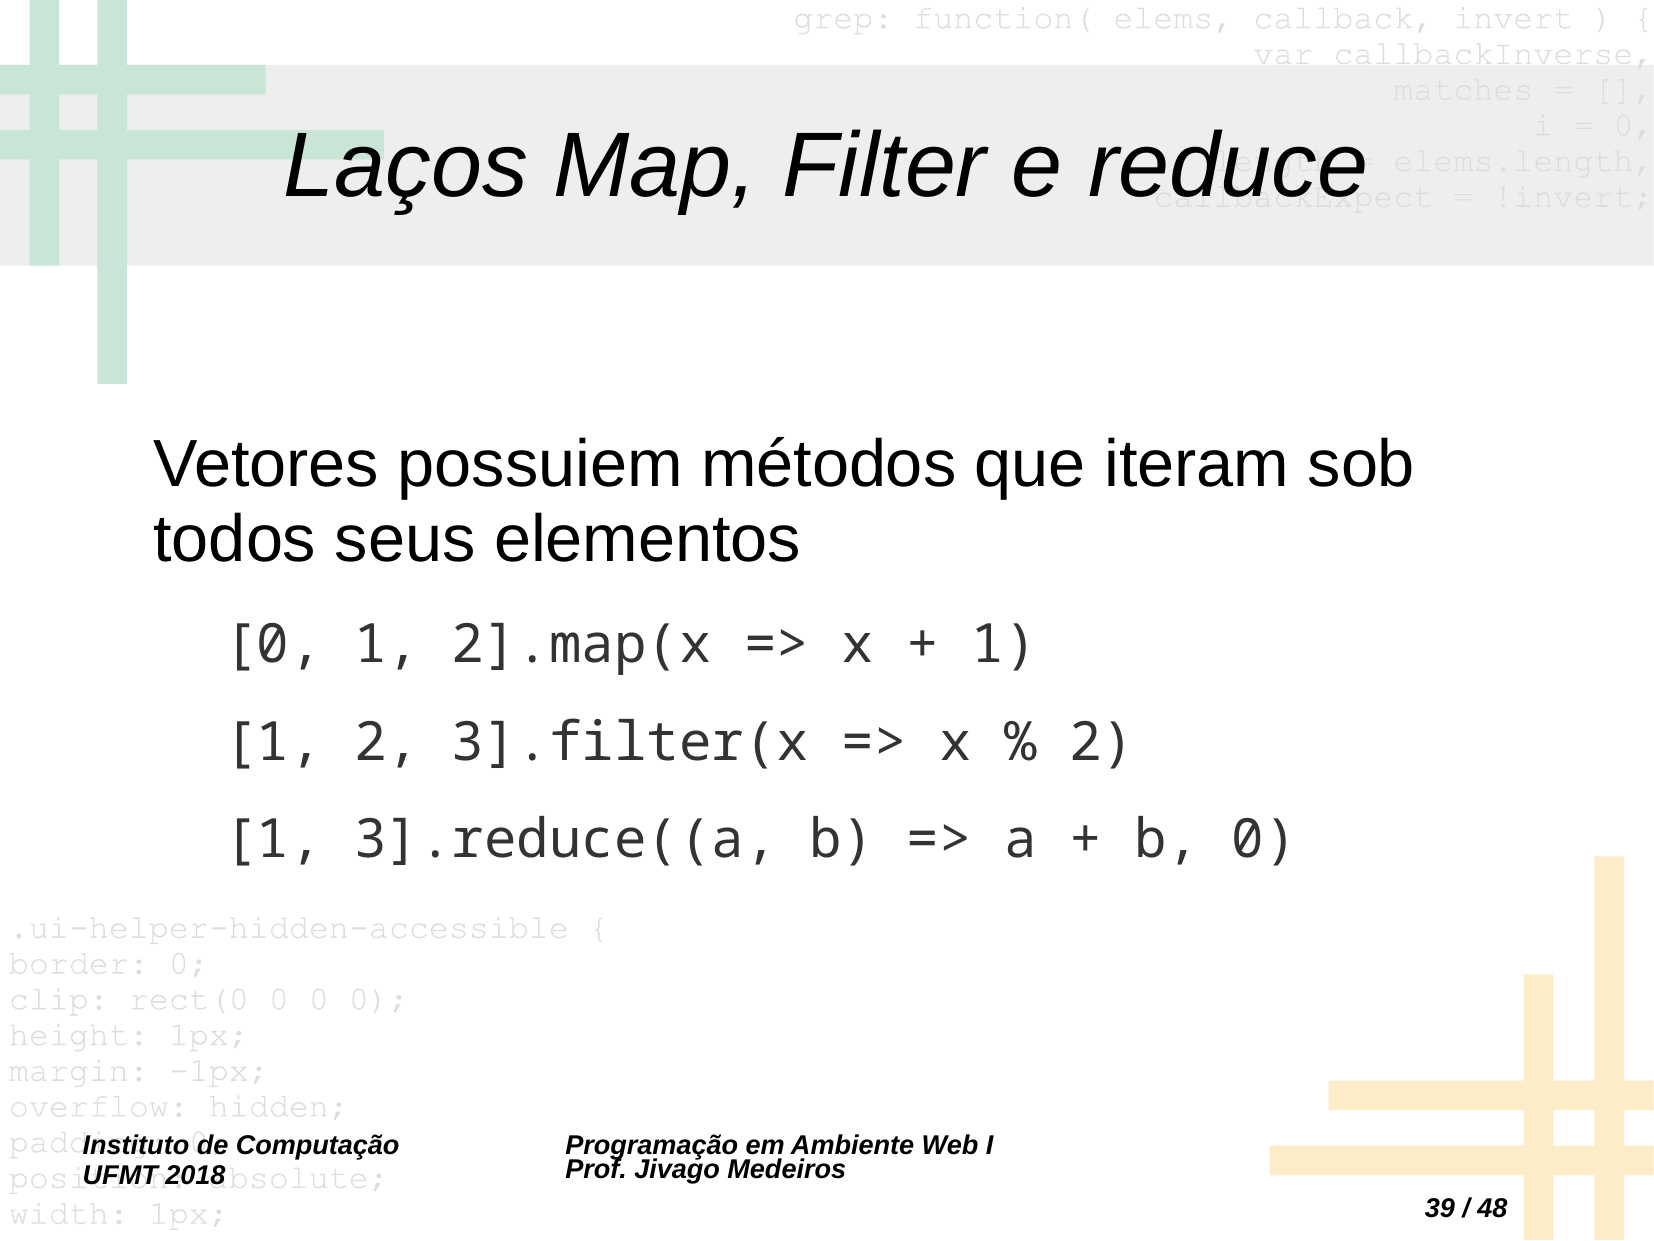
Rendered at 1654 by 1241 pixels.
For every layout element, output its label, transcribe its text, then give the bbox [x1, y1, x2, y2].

title Laços Map, Filter e reduce [82, 61, 1571, 269]
list Vetores possuiem métodos que iteram sob todos seus elementos [0, 1, 2].map(x => x + 1) [1, 2, 3].filter(x => x % 2) [1, 3].reduce((a, b) => a + b, 0) [82, 290, 1571, 1010]
